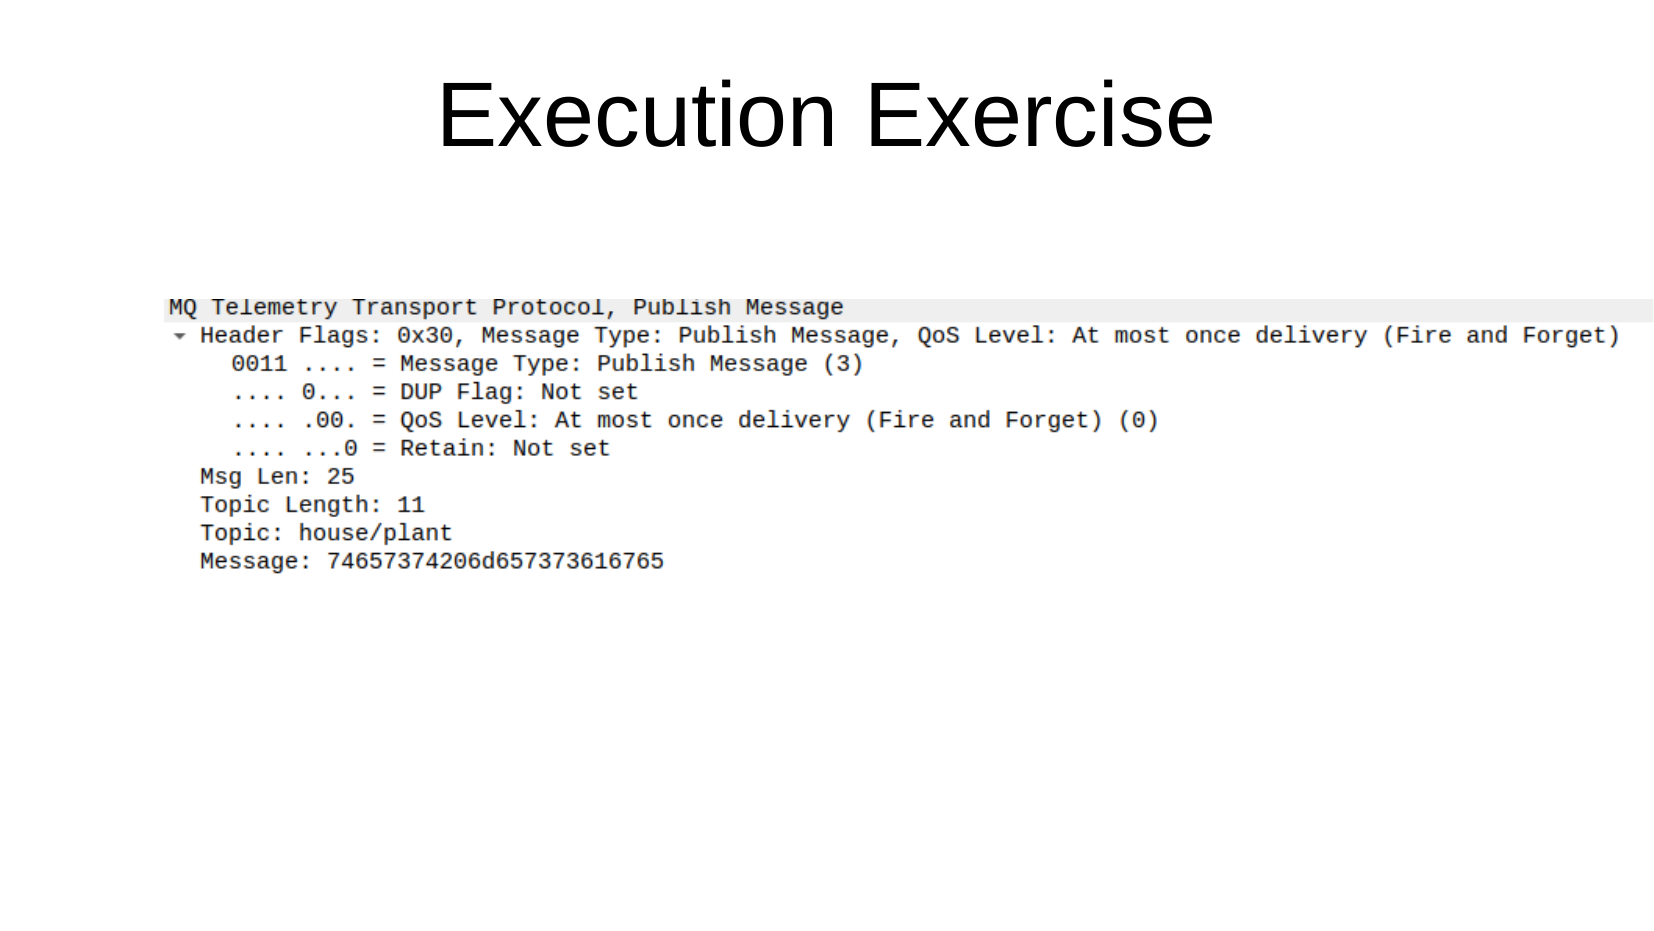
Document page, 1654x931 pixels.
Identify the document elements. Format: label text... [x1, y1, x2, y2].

title Execution Exercise [82, 37, 1571, 193]
picture [155, 299, 1654, 597]
